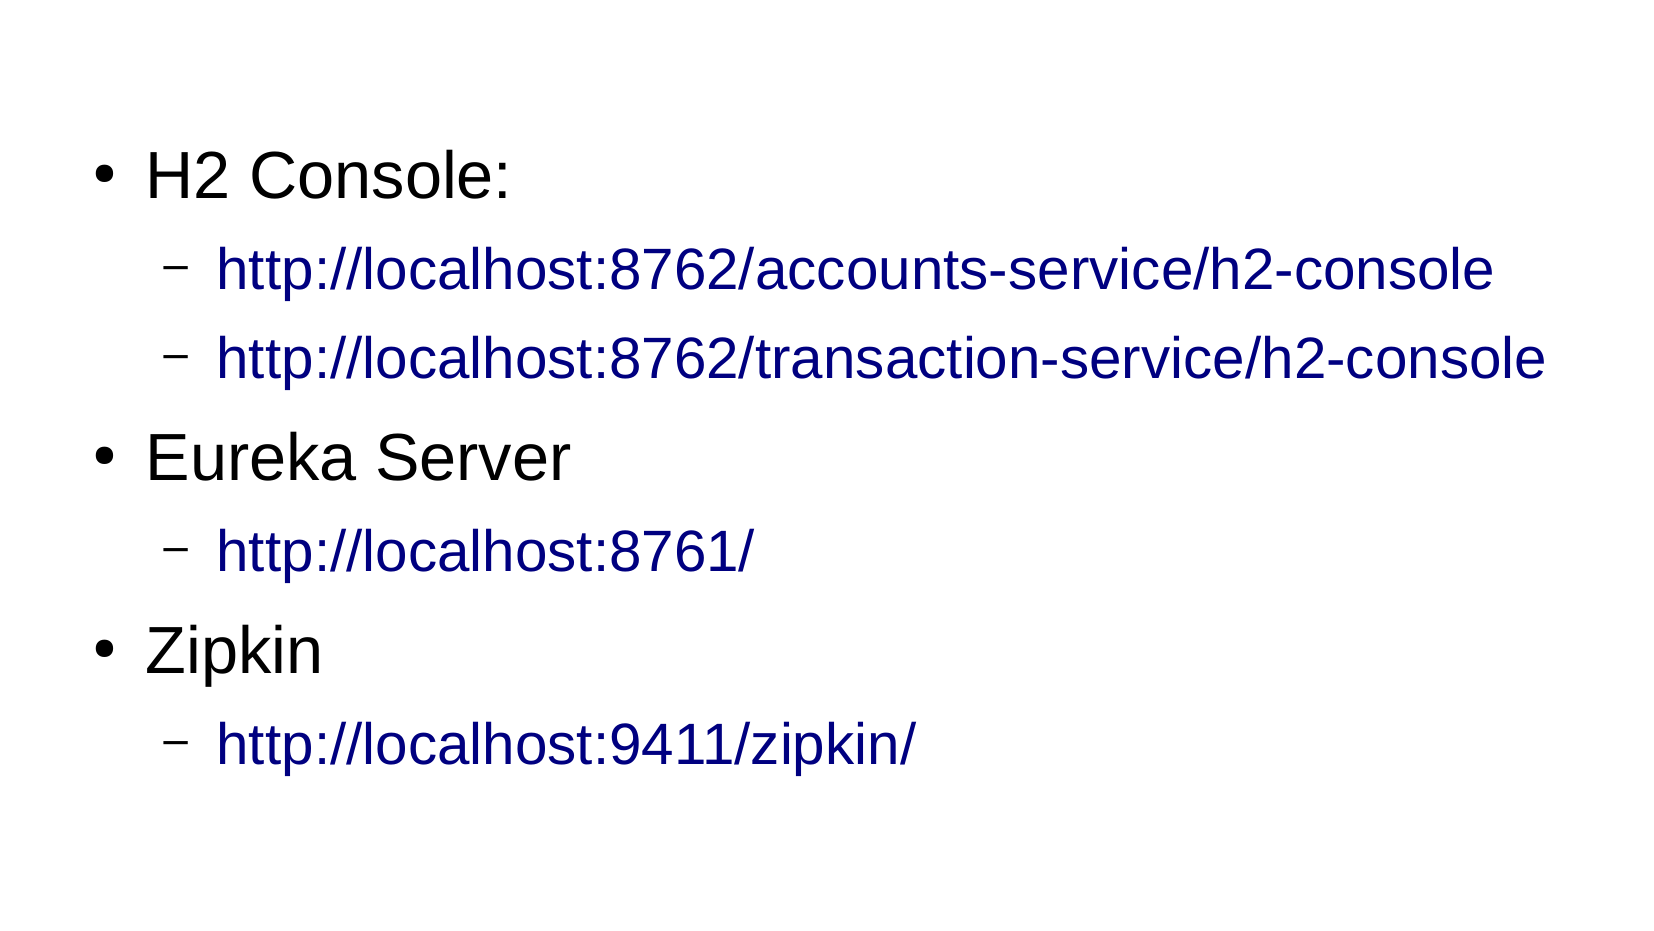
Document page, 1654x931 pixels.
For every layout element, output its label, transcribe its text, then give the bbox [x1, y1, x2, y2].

list H2 Console: http://localhost:8762/accounts-service/h2-console http://localhost:8762/transaction-service/h2-console Eureka Server http://localhost:8761/ Zipkin http://localhost:9411/zipkin/ [75, 60, 1564, 856]
